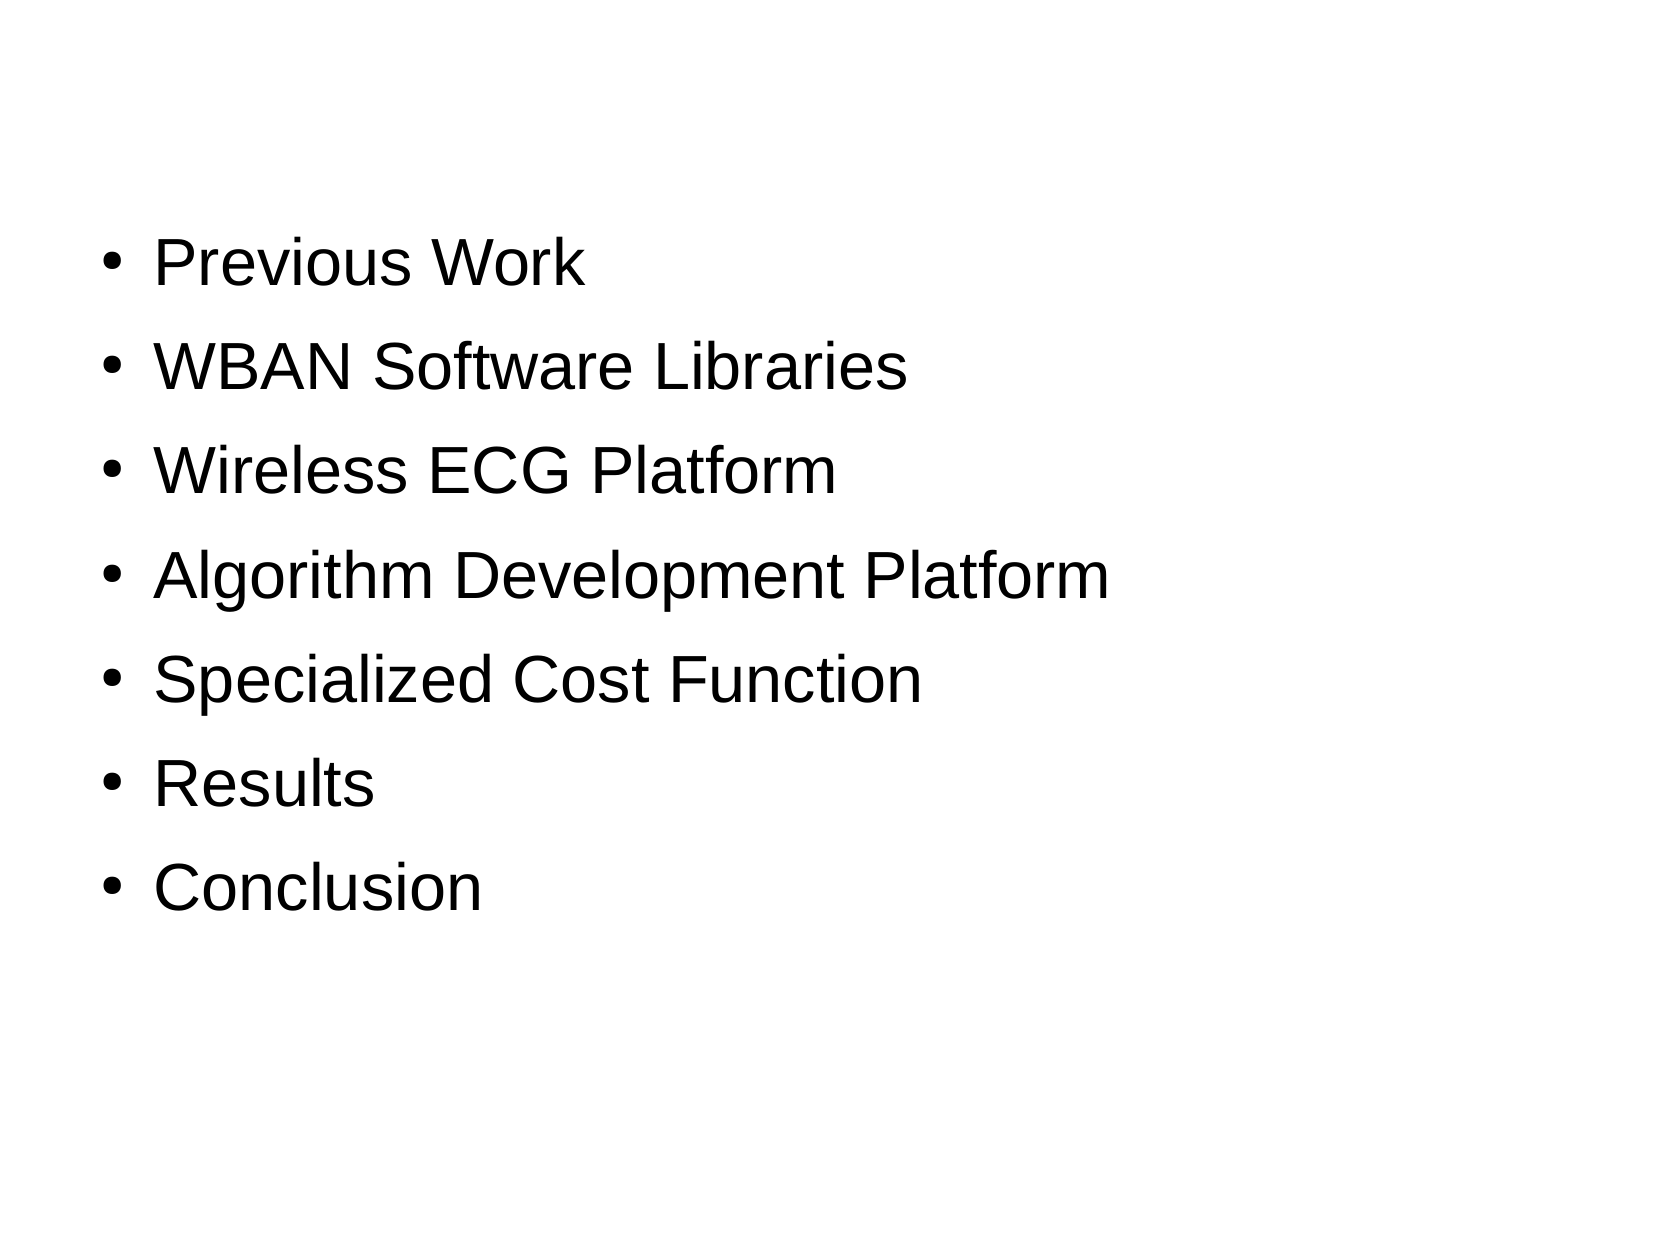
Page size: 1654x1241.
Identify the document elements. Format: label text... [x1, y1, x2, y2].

list Previous Work WBAN Software Libraries Wireless ECG Platform Algorithm Development Platform Specialized Cost Function Results Conclusion [82, 225, 1571, 1109]
